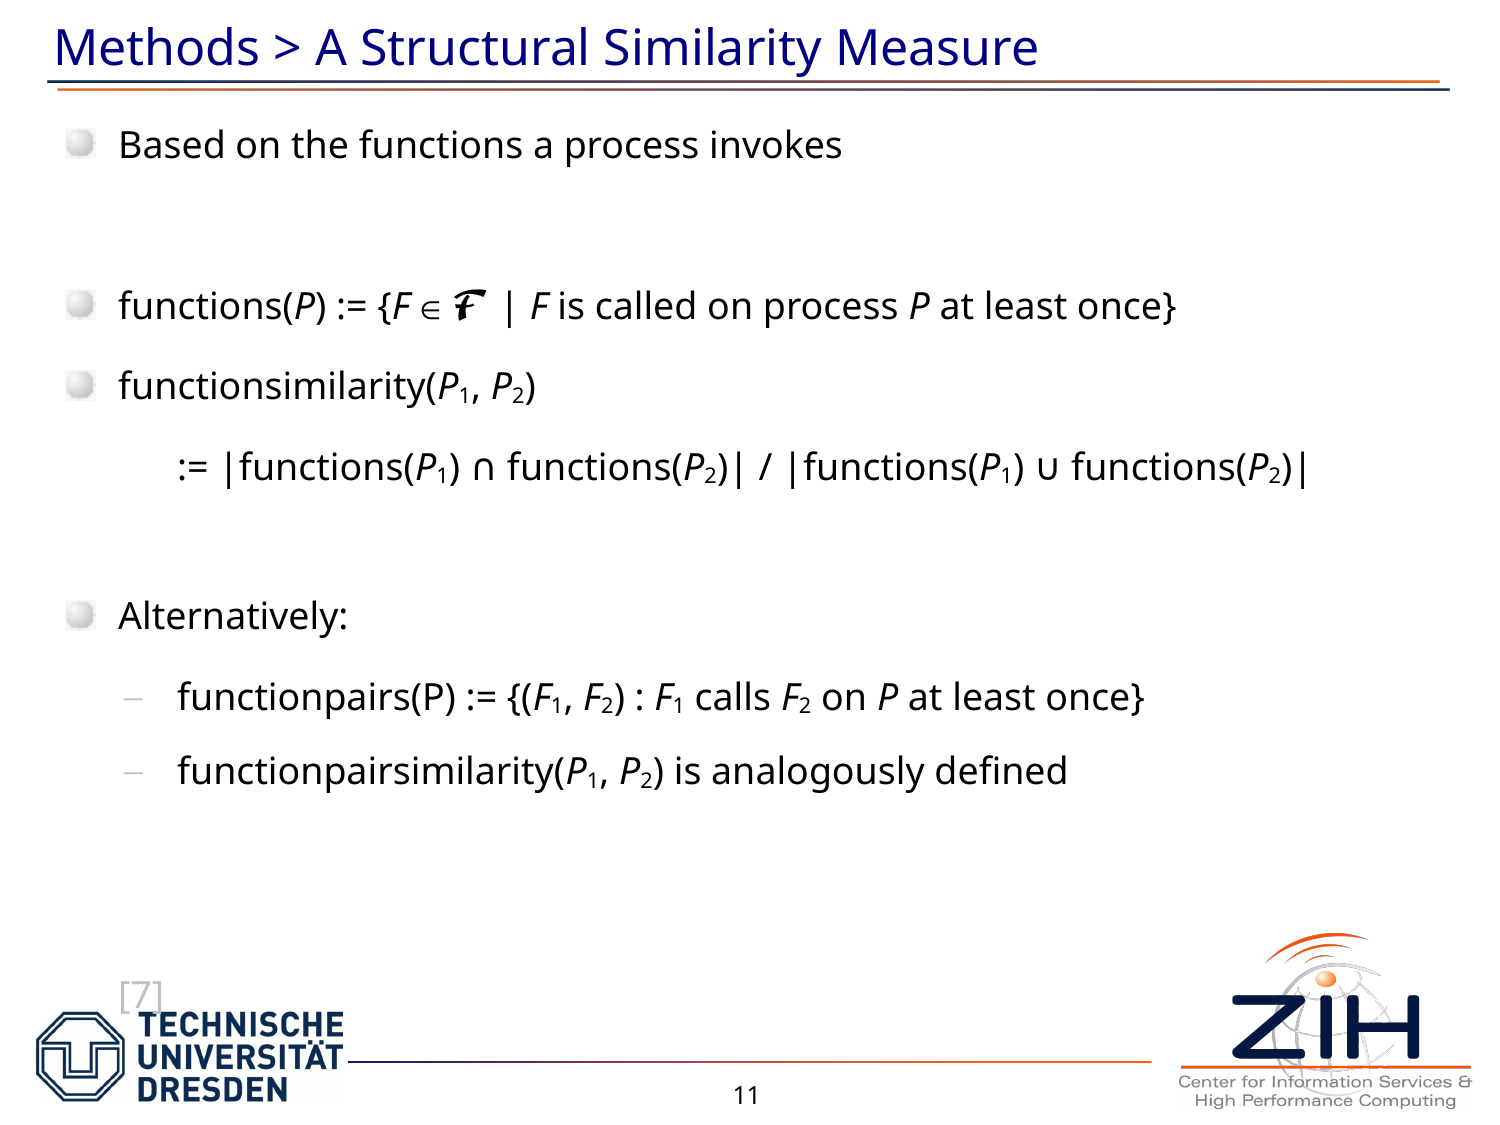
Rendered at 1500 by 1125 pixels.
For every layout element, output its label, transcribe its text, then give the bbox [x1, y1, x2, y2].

list Based on the functions a process invokes functions(P) := {F ∈ 𝓕 | F is called on process P at least once} functionsimilarity(P1, P2) := |functions(P1) ∩ functions(P2)| / |functions(P1) ∪ functions(P2)| Alternatively: functionpairs(P) := {(F1, F2) : F1 calls F2 on P at least once} functionpairsimilarity(P1, P2) is analogously defined [7] [29, 118, 1418, 984]
picture [35, 1011, 343, 1102]
picture [47, 80, 1450, 91]
title Methods > A Structural Similarity Measure [53, 12, 1453, 81]
picture [1178, 933, 1473, 1110]
